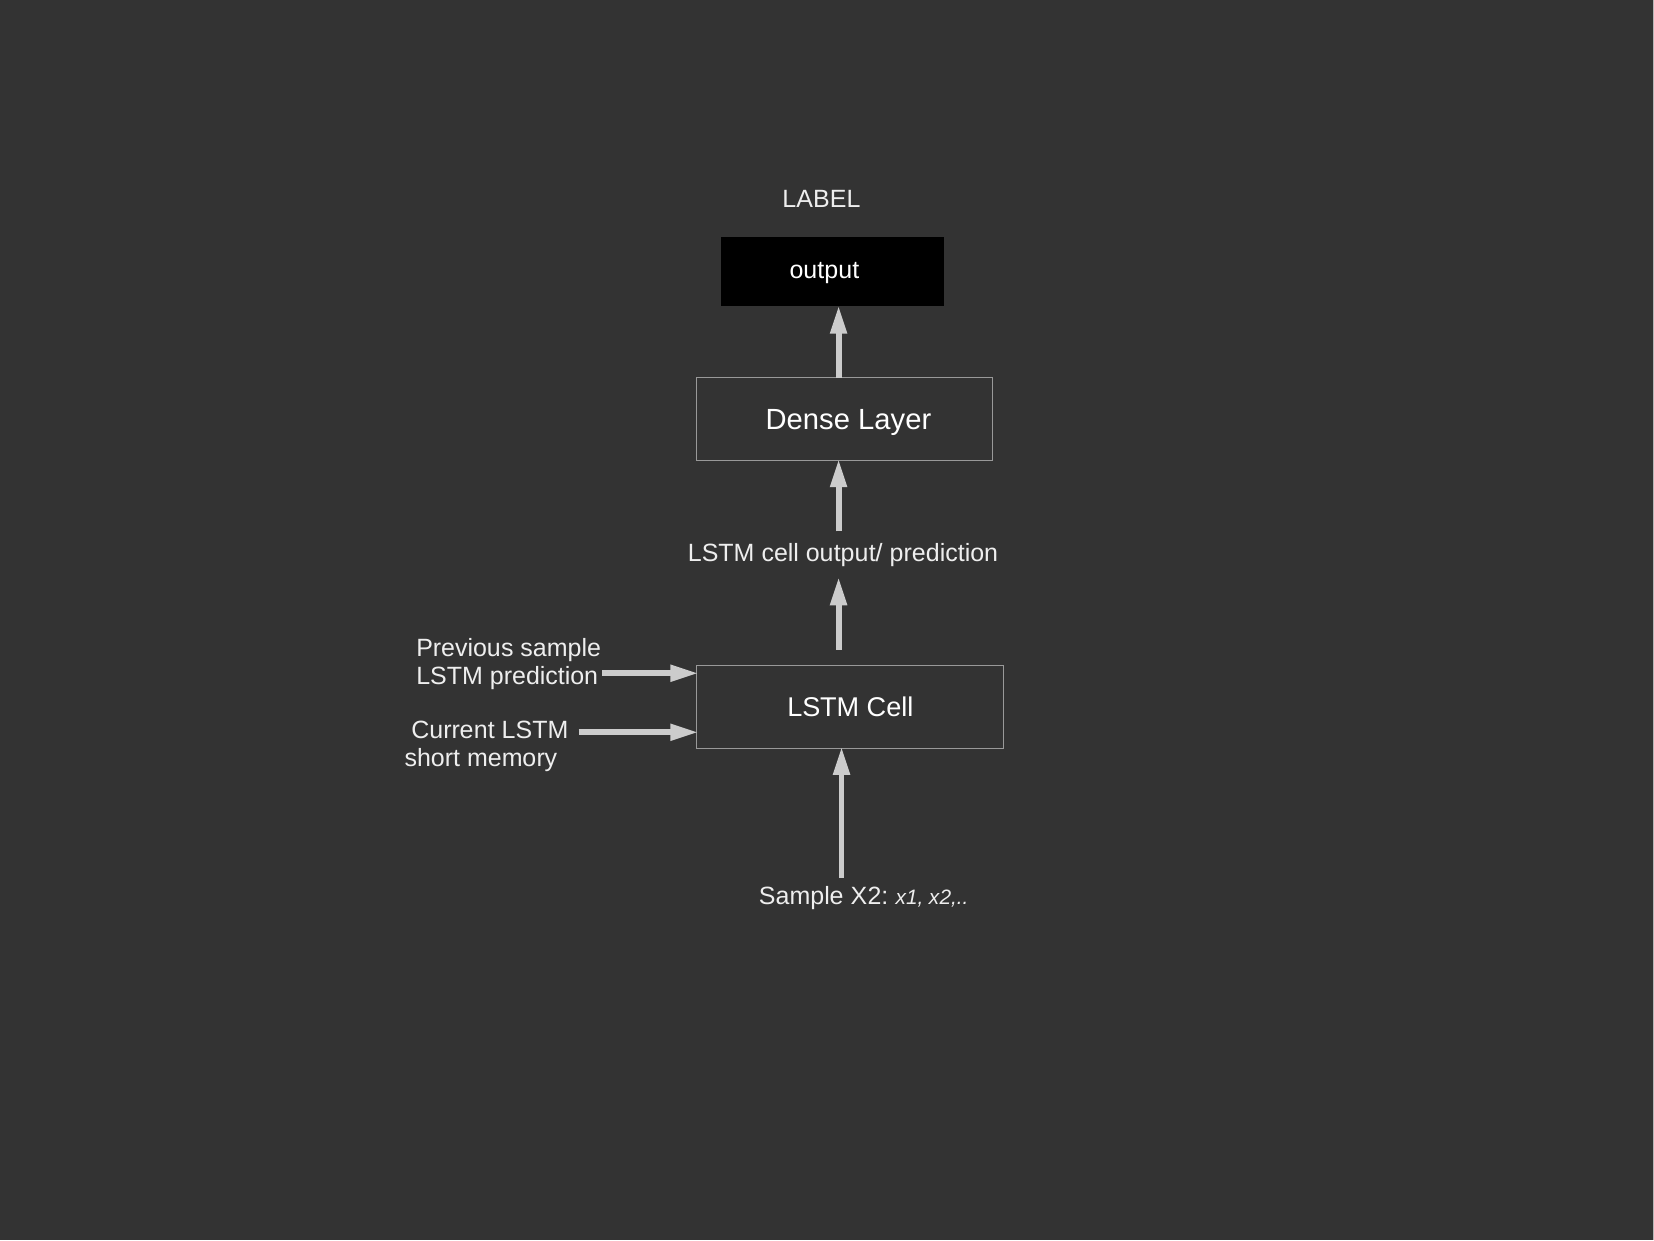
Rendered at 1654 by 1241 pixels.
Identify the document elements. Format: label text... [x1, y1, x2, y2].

text_box Dense Layer [696, 377, 993, 461]
text_box Sample X2: x1, x2,.. [744, 874, 1016, 973]
text_box LSTM Cell [696, 665, 1004, 749]
text_box Current LSTM short memory [389, 708, 626, 780]
text_box LSTM cell output/ prediction [673, 531, 1040, 579]
text_box output [767, 248, 1004, 296]
text_box Previous sample LSTM prediction [401, 625, 638, 697]
text_box LABEL [767, 177, 898, 225]
text_box [720, 236, 945, 307]
